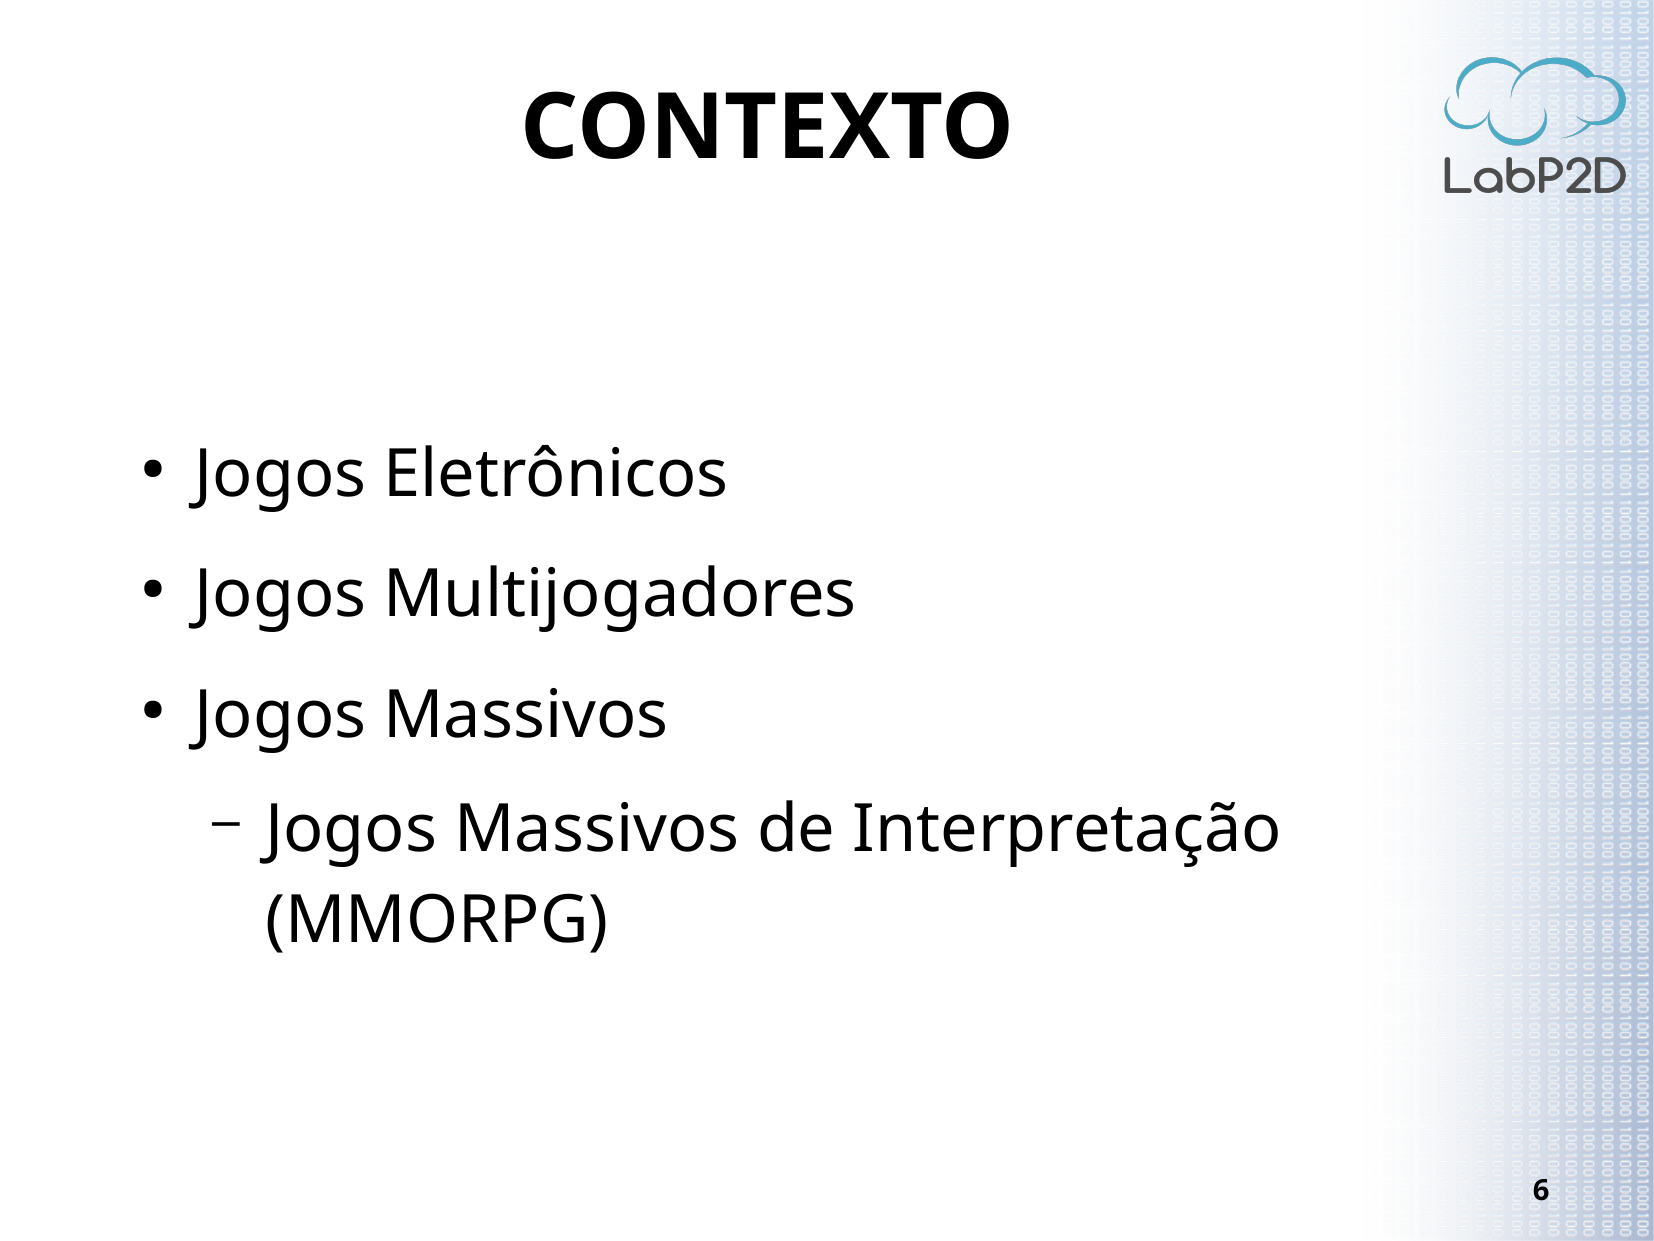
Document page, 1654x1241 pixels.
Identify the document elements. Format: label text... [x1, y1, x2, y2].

title CONTEXTO [82, 19, 1453, 227]
picture [1360, 1, 1654, 1240]
list Jogos Eletrônicos Jogos Multijogadores Jogos Massivos Jogos Massivos de Interpretação (MMORPG) [123, 271, 1406, 1116]
